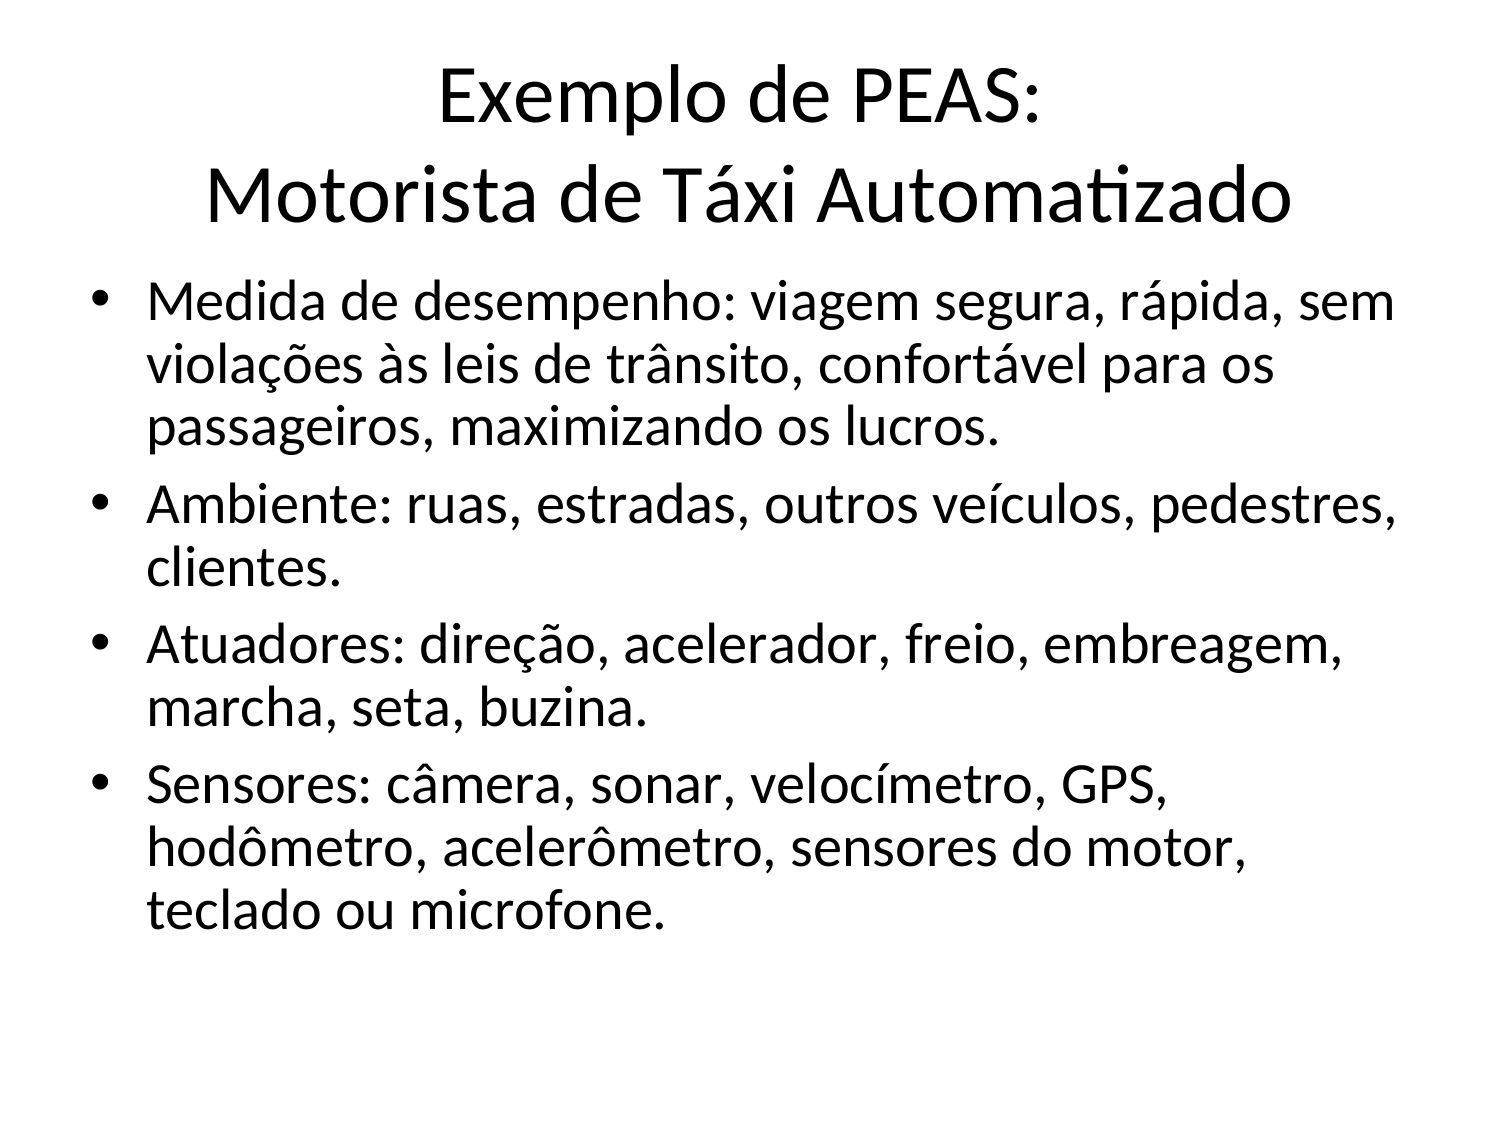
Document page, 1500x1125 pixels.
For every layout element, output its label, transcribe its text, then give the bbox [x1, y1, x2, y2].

list Medida de desempenho: viagem segura, rápida, sem violações às leis de trânsito, confortável para os passageiros, maximizando os lucros. Ambiente: ruas, estradas, outros veículos, pedestres, clientes. Atuadores: direção, acelerador, freio, embreagem, marcha, seta, buzina. Sensores: câmera, sonar, velocímetro, GPS, hodômetro, acelerômetro, sensores do motor, teclado ou microfone. [75, 262, 1426, 1005]
title Exemplo de PEAS: Motorista de Táxi Automatizado [75, 0, 1426, 262]
